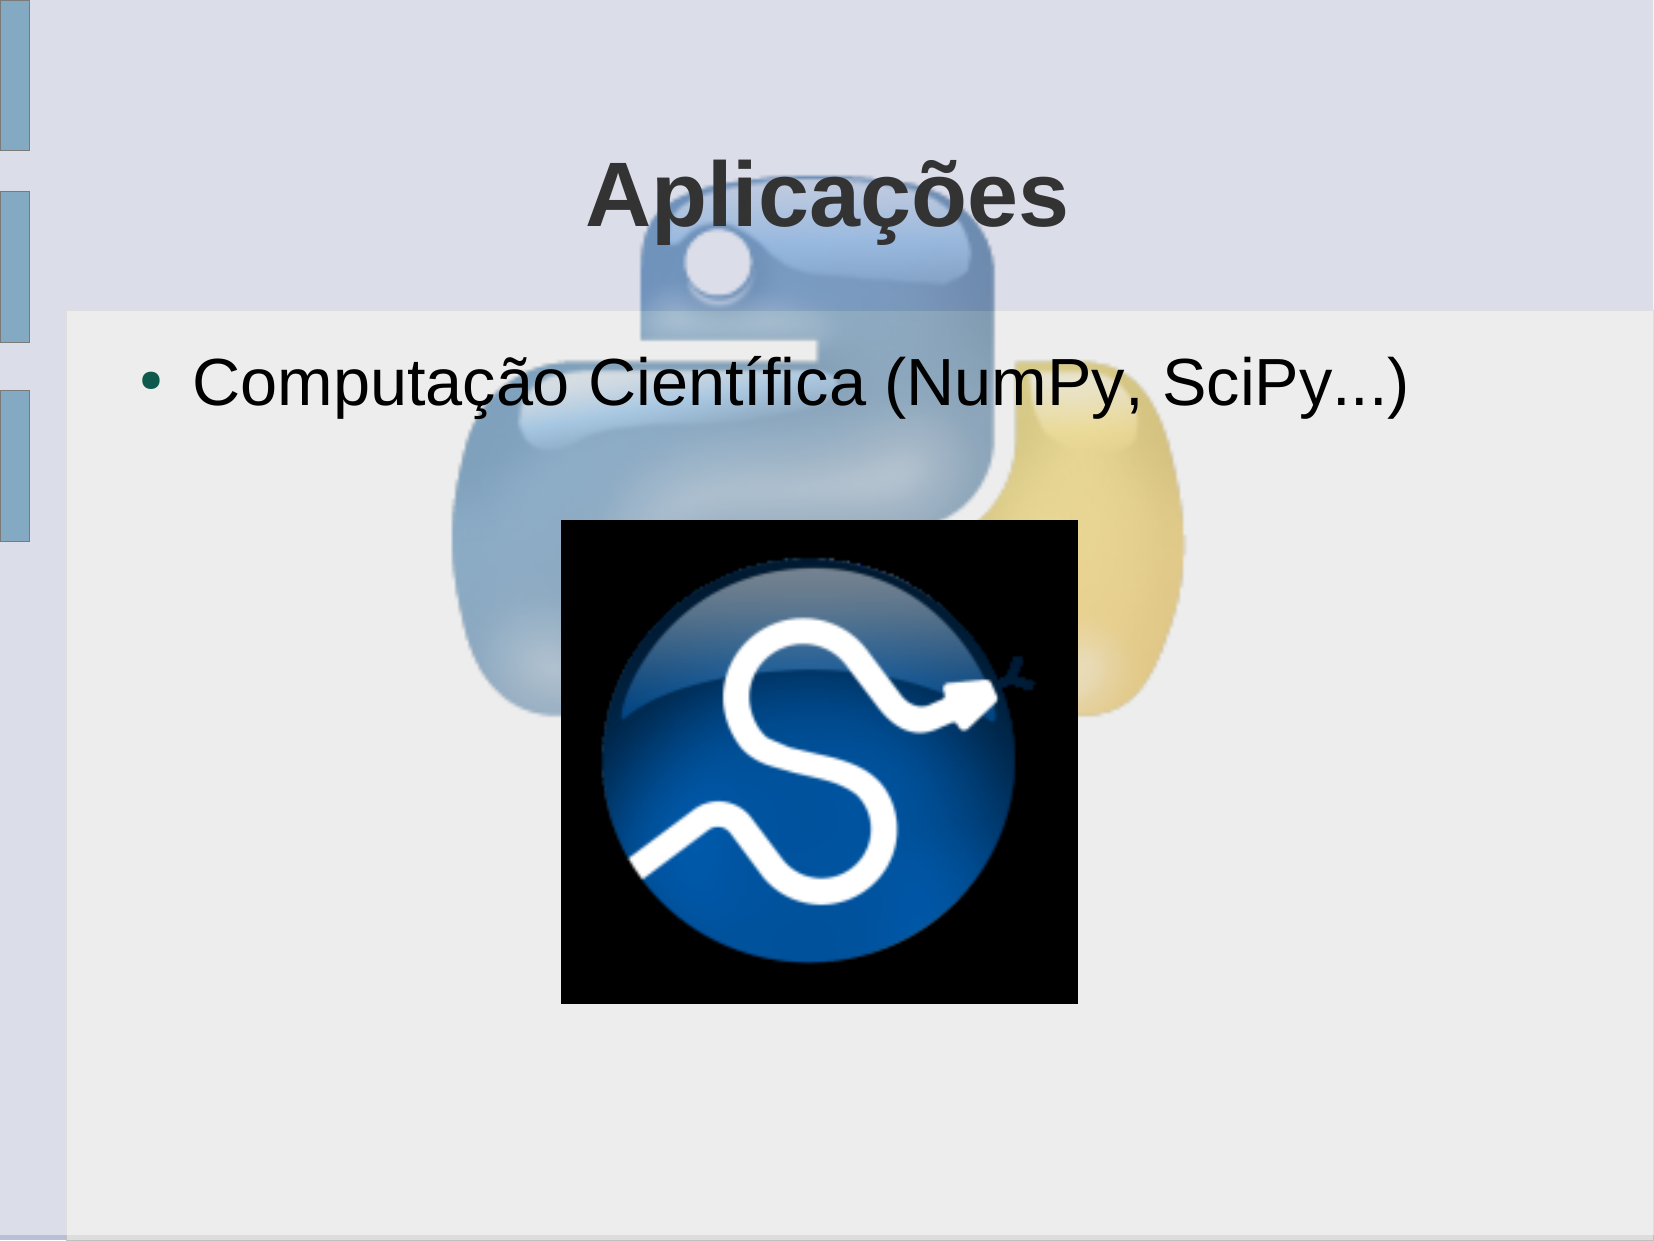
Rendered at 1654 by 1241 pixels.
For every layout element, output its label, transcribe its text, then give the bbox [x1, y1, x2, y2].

list Computação Científica (NumPy, SciPy...) [121, 344, 1534, 1127]
picture [0, 0, 1654, 1235]
title Aplicações [121, 91, 1534, 299]
